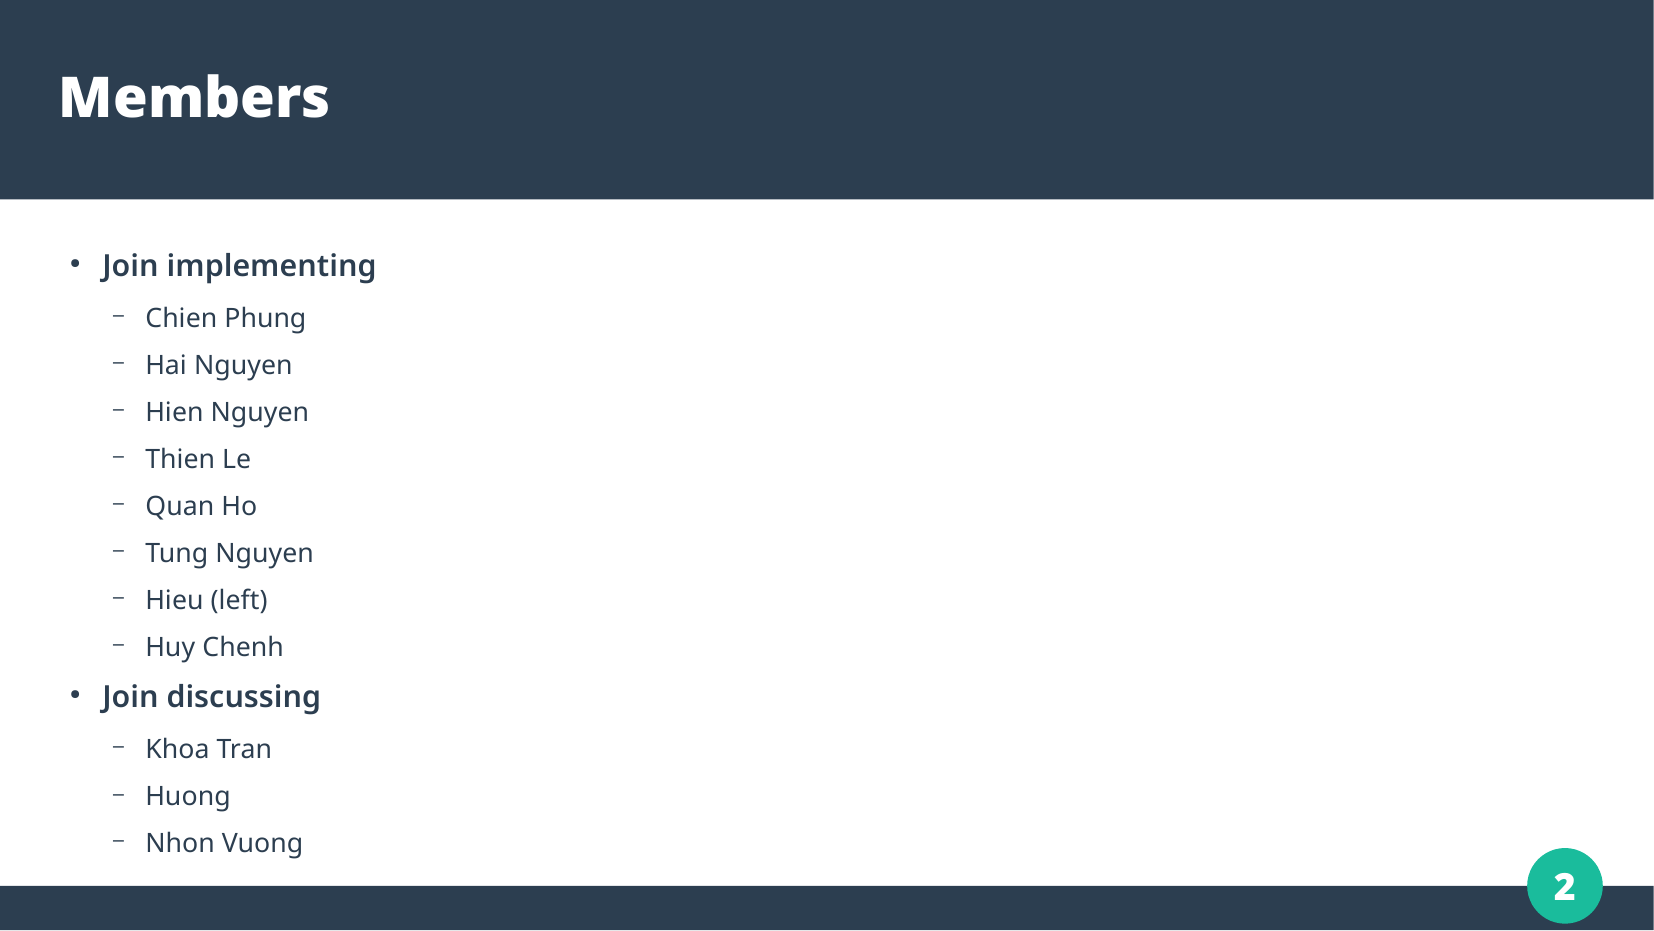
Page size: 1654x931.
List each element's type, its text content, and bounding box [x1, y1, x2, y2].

title Members [59, 37, 1595, 156]
list Join implementing Chien Phung Hai Nguyen Hien Nguyen Thien Le Quan Ho Tung Nguyen Hieu (left) Huy Chenh Join discussing Khoa Tran Huong Nhon Vuong [59, 243, 1595, 864]
